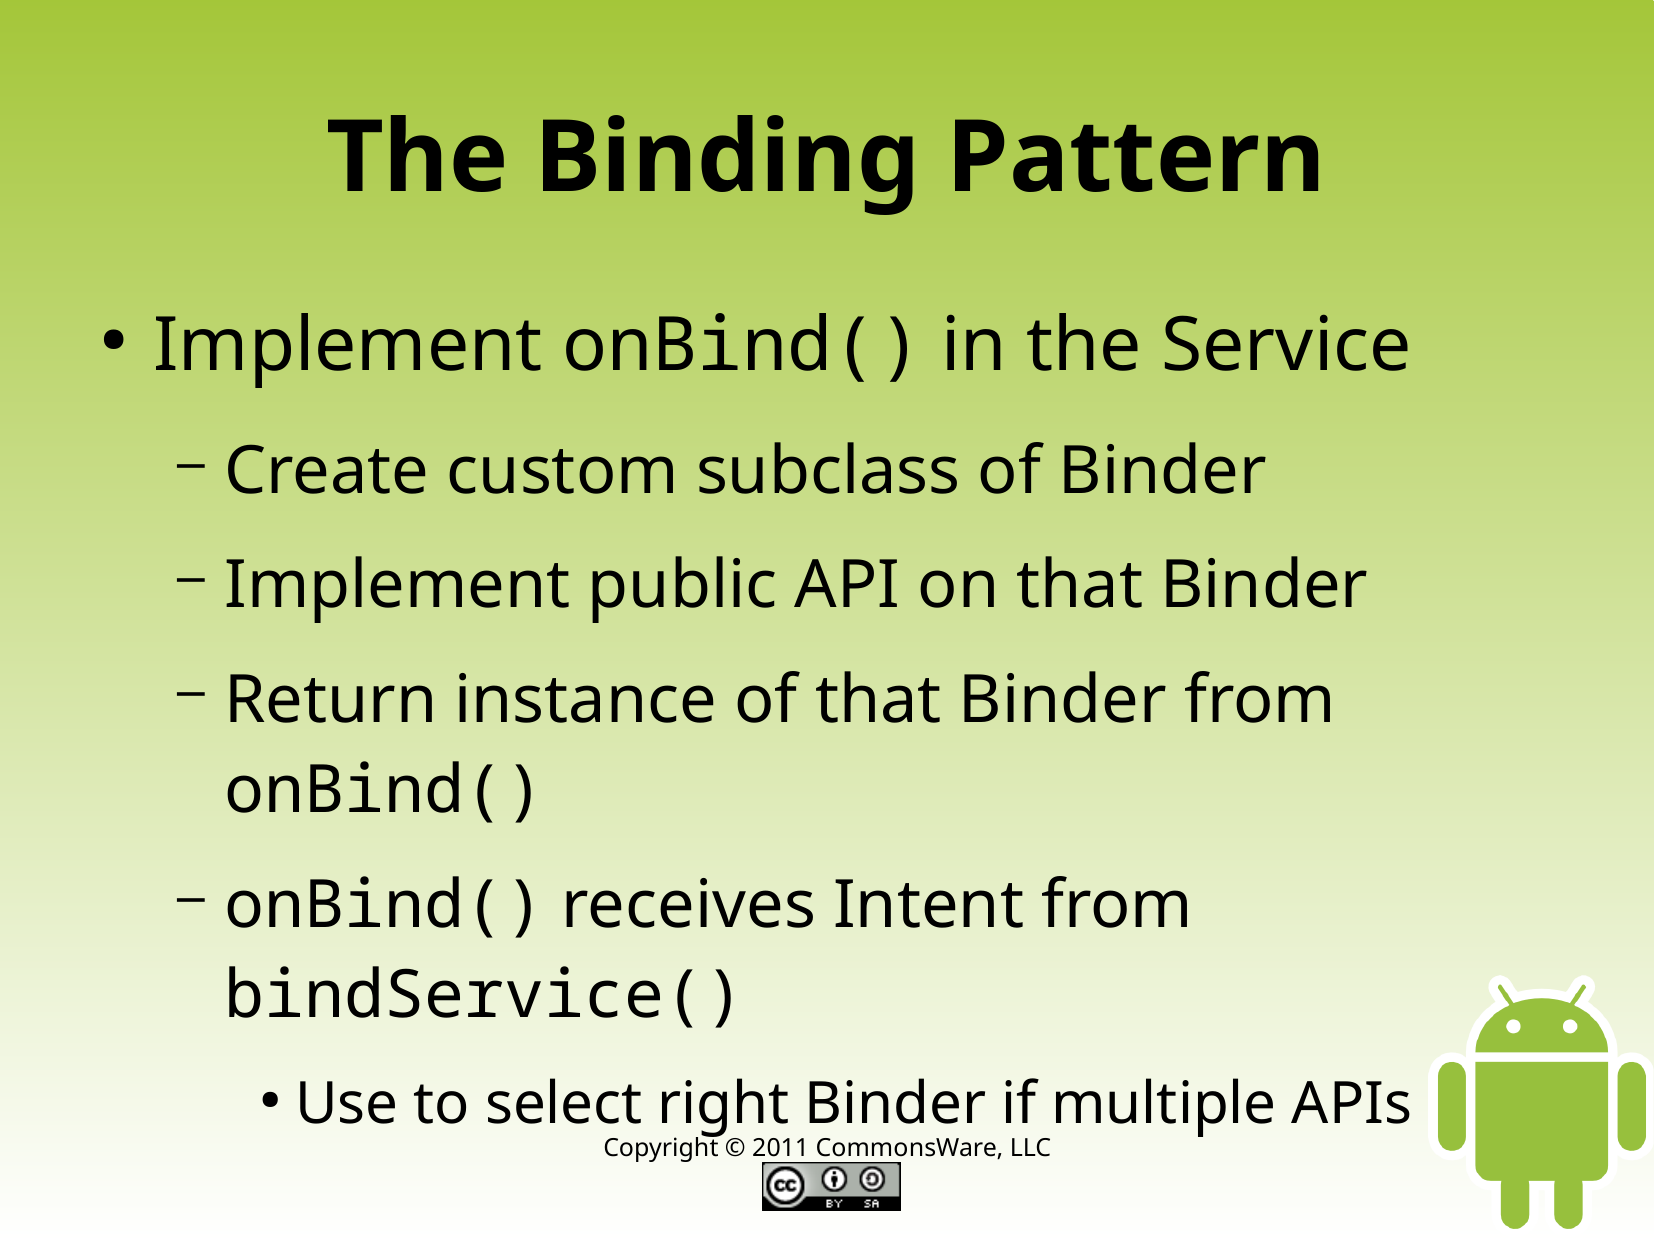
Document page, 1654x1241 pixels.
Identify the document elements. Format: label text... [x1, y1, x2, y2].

list Implement onBind() in the Service Create custom subclass of Binder Implement public API on that Binder Return instance of that Binder from onBind() onBind() receives Intent from bindService() Use to select right Binder if multiple APIs [82, 290, 1571, 1109]
picture [762, 1162, 901, 1211]
title The Binding Pattern [82, 49, 1571, 257]
picture [1428, 975, 1654, 1238]
